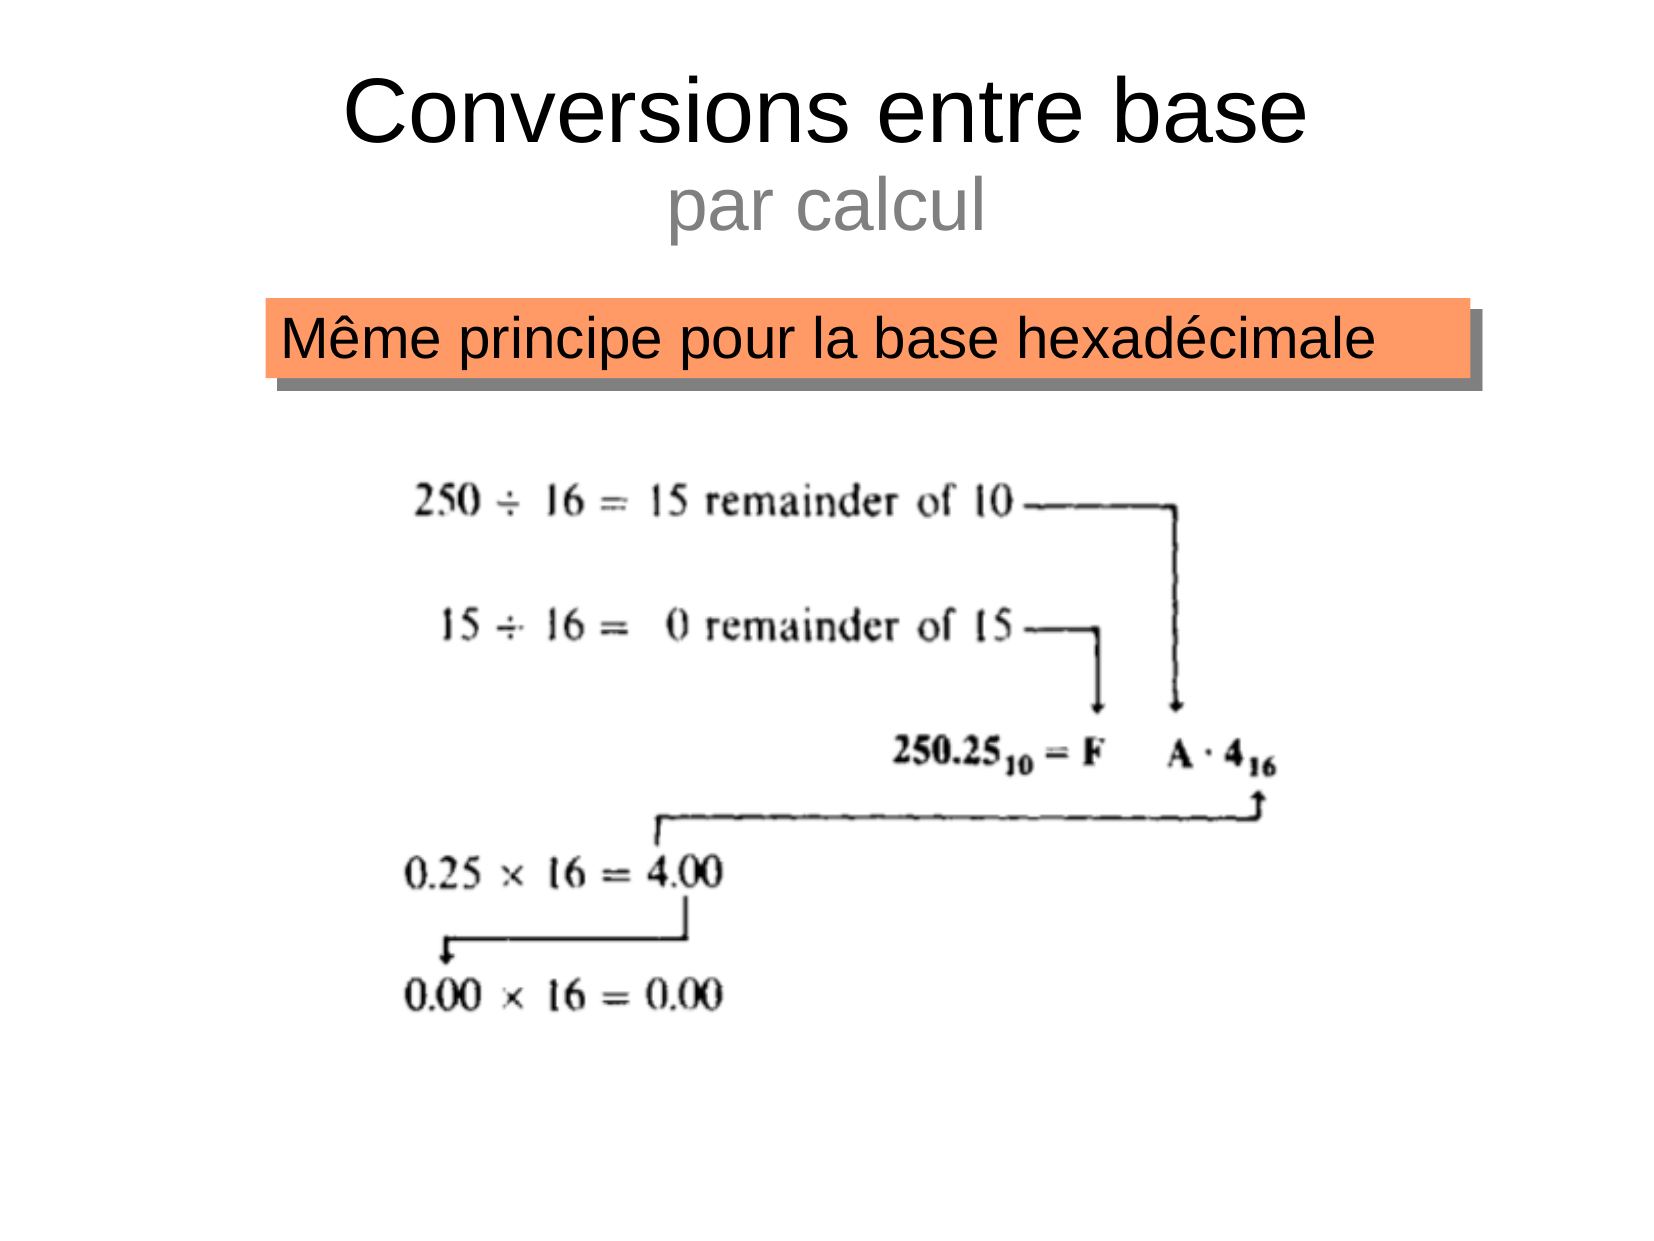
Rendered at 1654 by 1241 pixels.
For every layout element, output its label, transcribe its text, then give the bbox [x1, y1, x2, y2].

title Conversions entre base par calcul [82, 49, 1571, 257]
picture [318, 436, 1335, 1052]
text_box Même principe pour la base hexadécimale [265, 298, 1471, 379]
